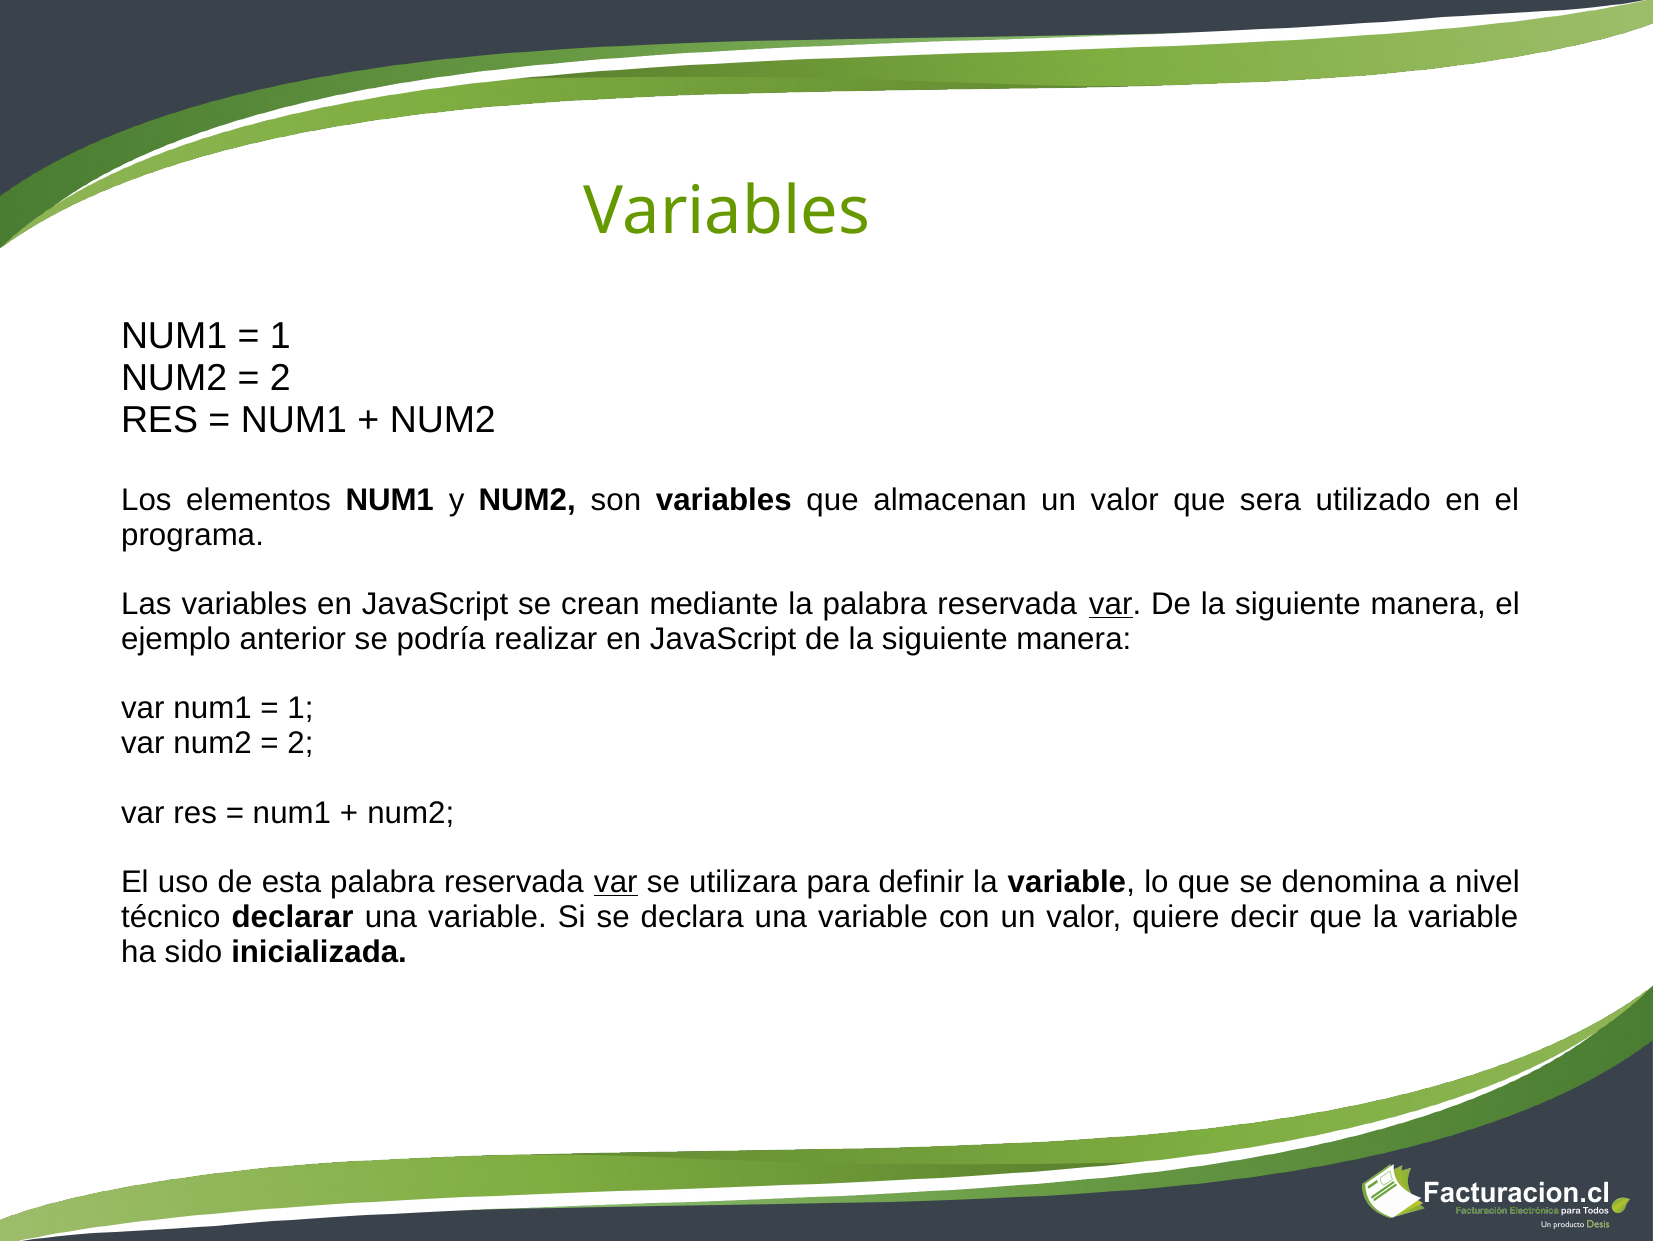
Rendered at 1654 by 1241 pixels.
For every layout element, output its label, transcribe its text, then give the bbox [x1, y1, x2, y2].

text_box Variables [178, 159, 1276, 268]
picture [0, 0, 1653, 1241]
text_box NUM1 = 1 NUM2 = 2 RES = NUM1 + NUM2 Los elementos NUM1 y NUM2, son variables que almacenan un valor que sera utilizado en el programa. Las variables en JavaScript se crean mediante la palabra reservada var. De la siguiente manera, el ejemplo anterior se podría realizar en JavaScript de la siguiente manera: var num1 = 1; var num2 = 2; var res = num1 + num2; El uso de esta palabra reservada var se utilizara para definir la variable, lo que se denomina a nivel técnico declarar una variable. Si se declara una variable con un valor, quiere decir que la variable ha sido inicializada. [106, 307, 1536, 977]
